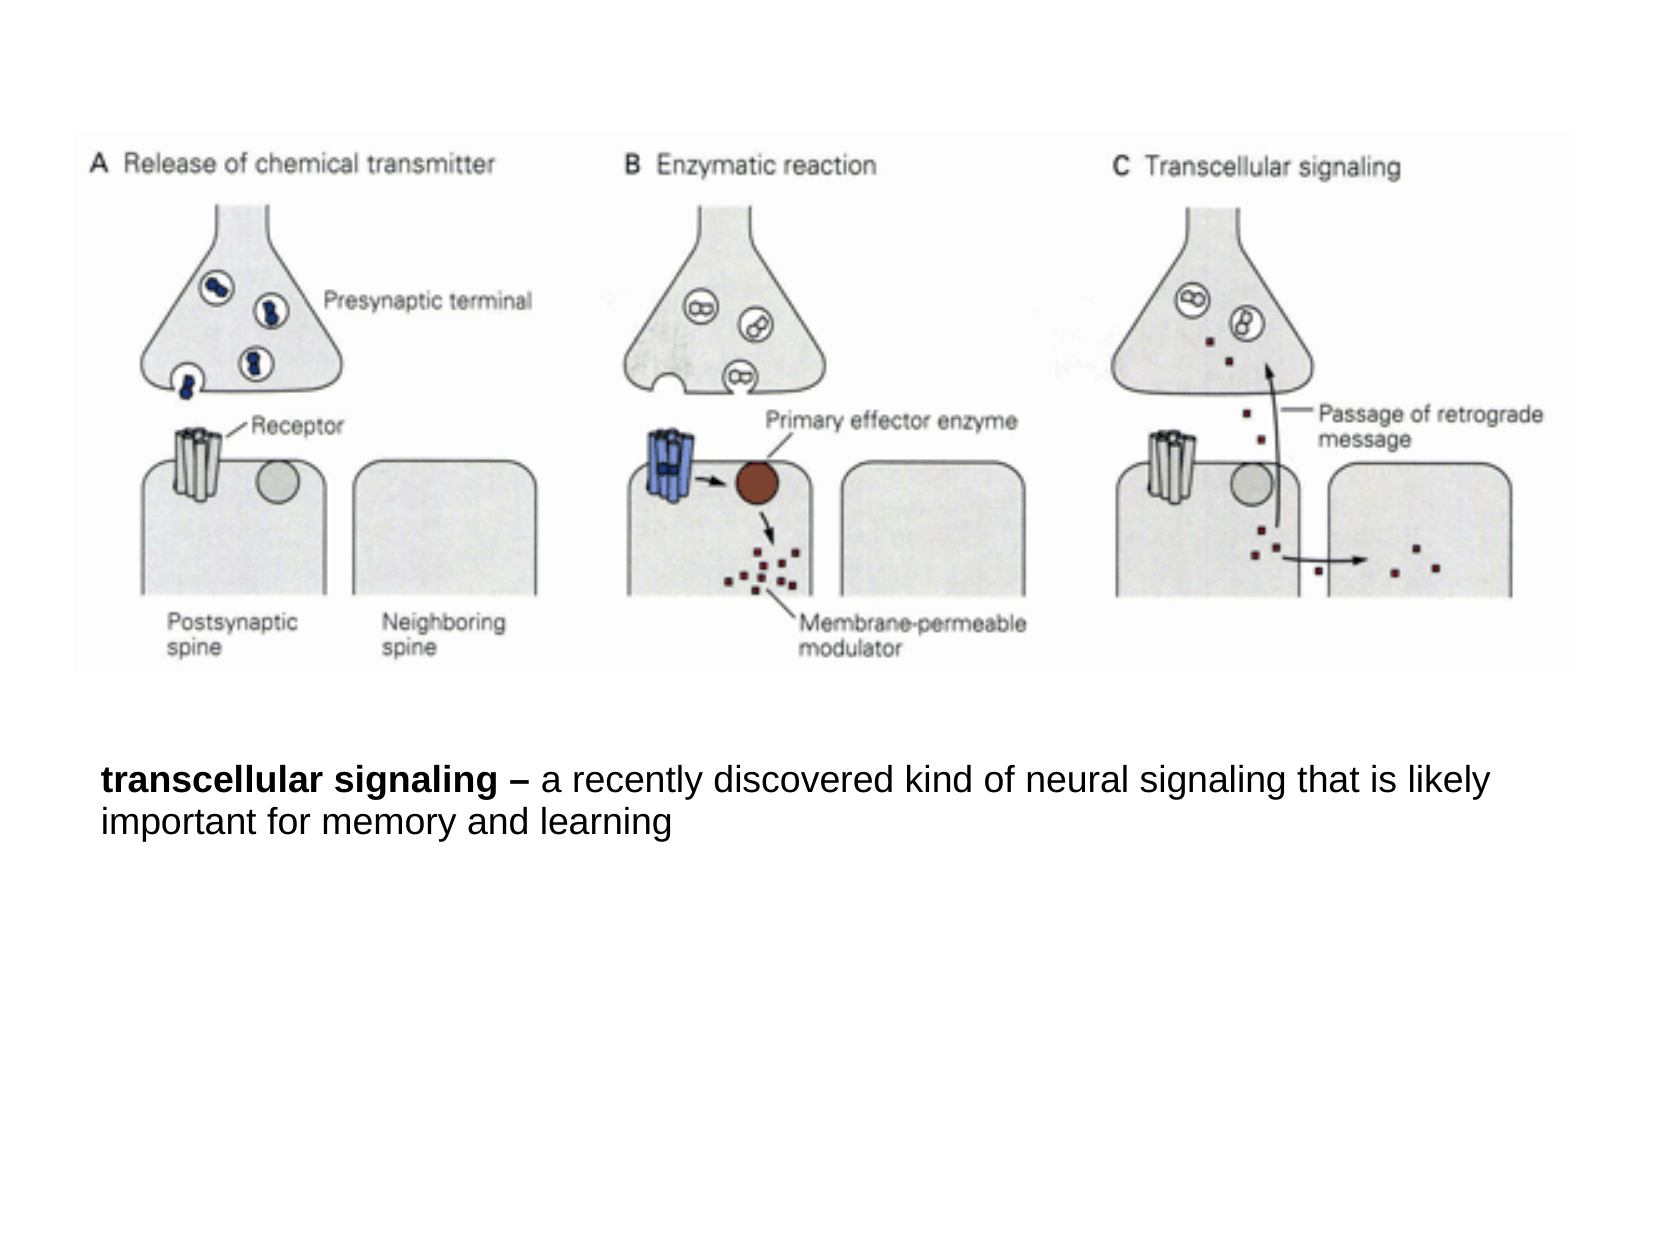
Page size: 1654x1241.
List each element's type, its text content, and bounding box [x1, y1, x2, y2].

picture [61, 123, 1578, 688]
text_box transcellular signaling – a recently discovered kind of neural signaling that is likely important for memory and learning [86, 751, 1581, 851]
